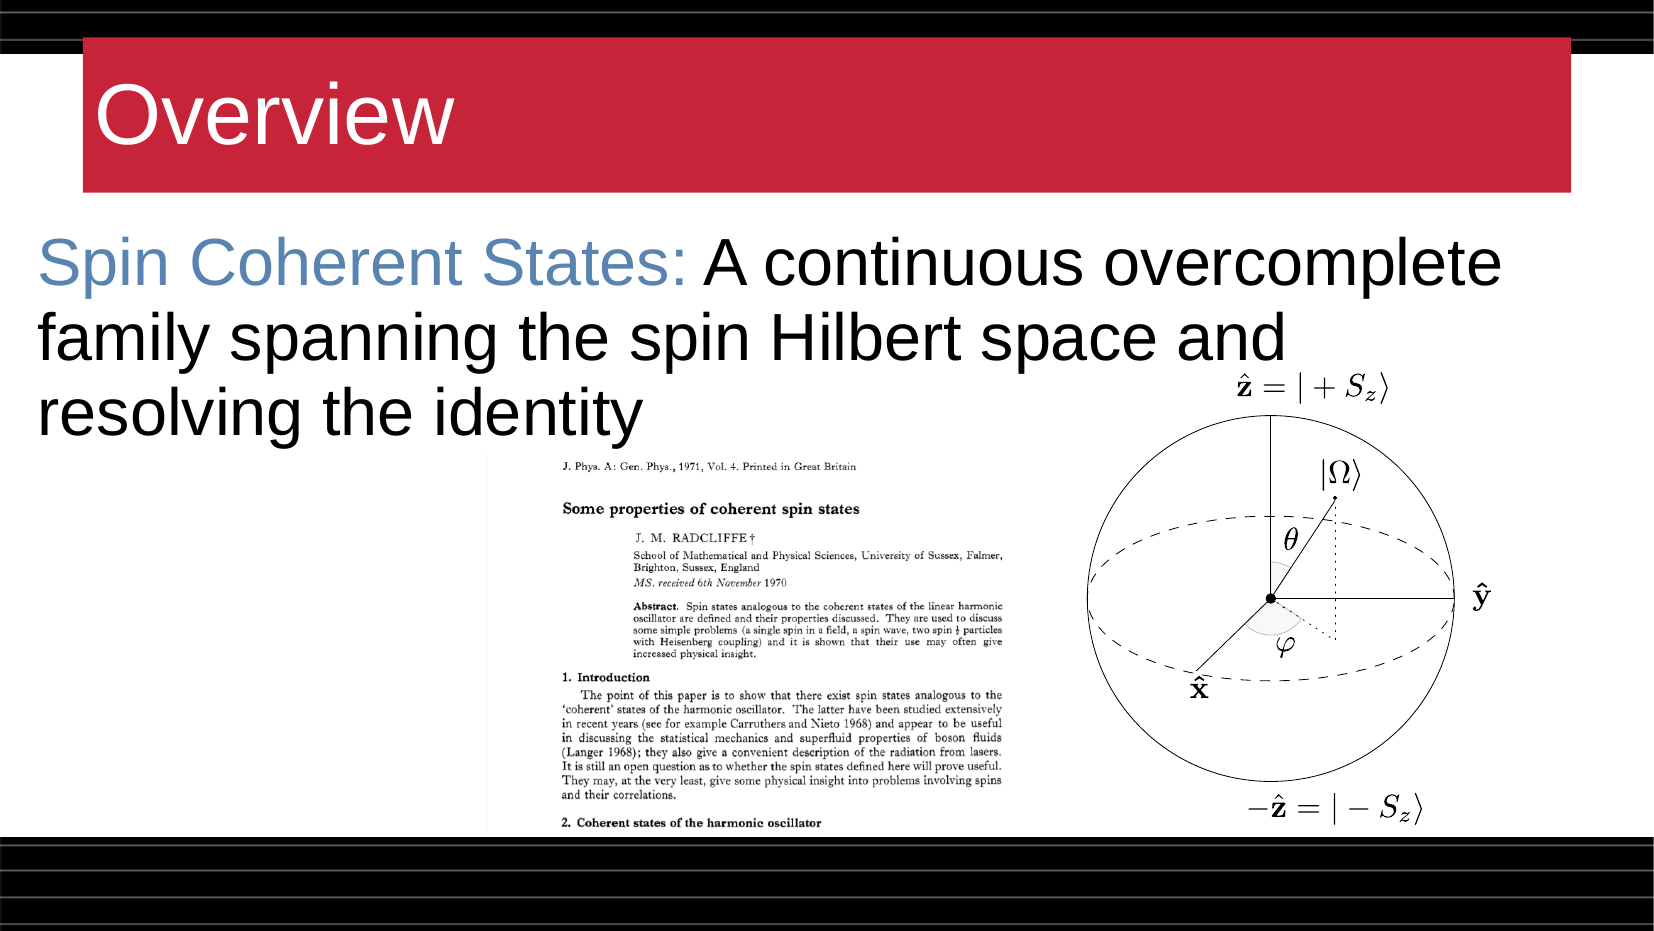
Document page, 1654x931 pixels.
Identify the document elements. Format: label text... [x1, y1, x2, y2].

picture [0, 837, 1654, 931]
title Overview [82, 37, 1572, 193]
picture [0, 0, 1654, 54]
subtitle Spin Coherent States: A continuous overcomplete family spanning the spin Hilbert space and resolving the identity [37, 225, 1526, 599]
picture [487, 450, 1064, 834]
text_box [1088, 371, 1491, 826]
text_box [1088, 416, 1453, 781]
